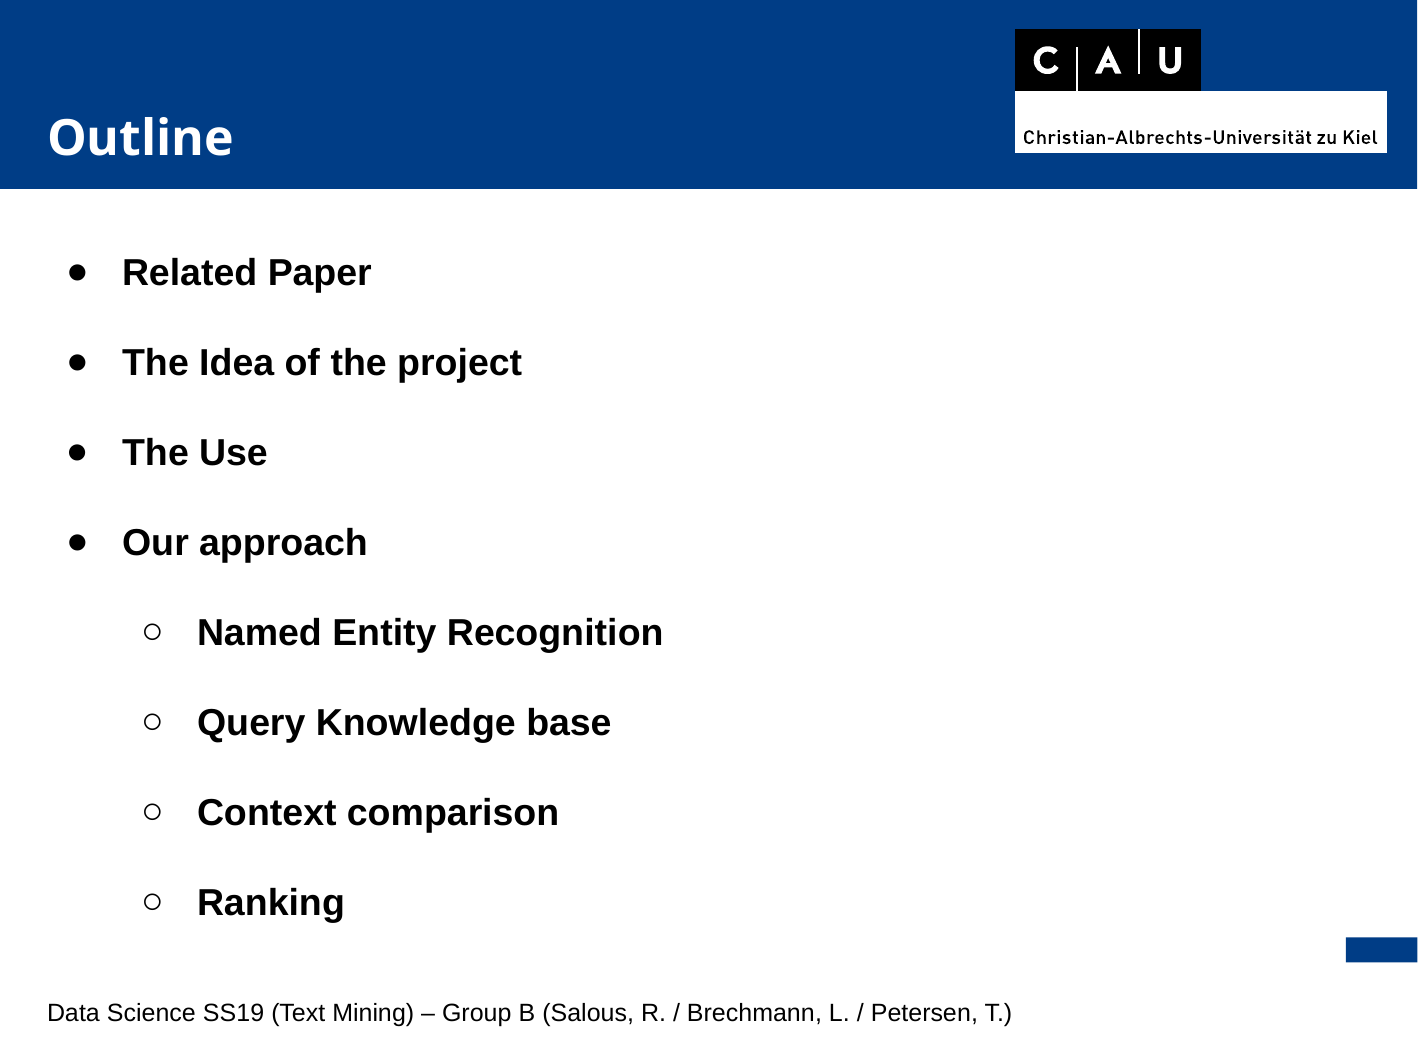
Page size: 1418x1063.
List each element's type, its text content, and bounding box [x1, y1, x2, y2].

text_box Related Paper The Idea of the project The Use Our approach Named Entity Recognition Query Knowledge base Context comparison Ranking [47, 247, 1370, 938]
text_box Data Science SS19 (Text Mining) – Group B (Salous, R. / Brechmann, L. / Petersen, T.) [47, 979, 1370, 1027]
text_box Outline [47, 23, 981, 166]
